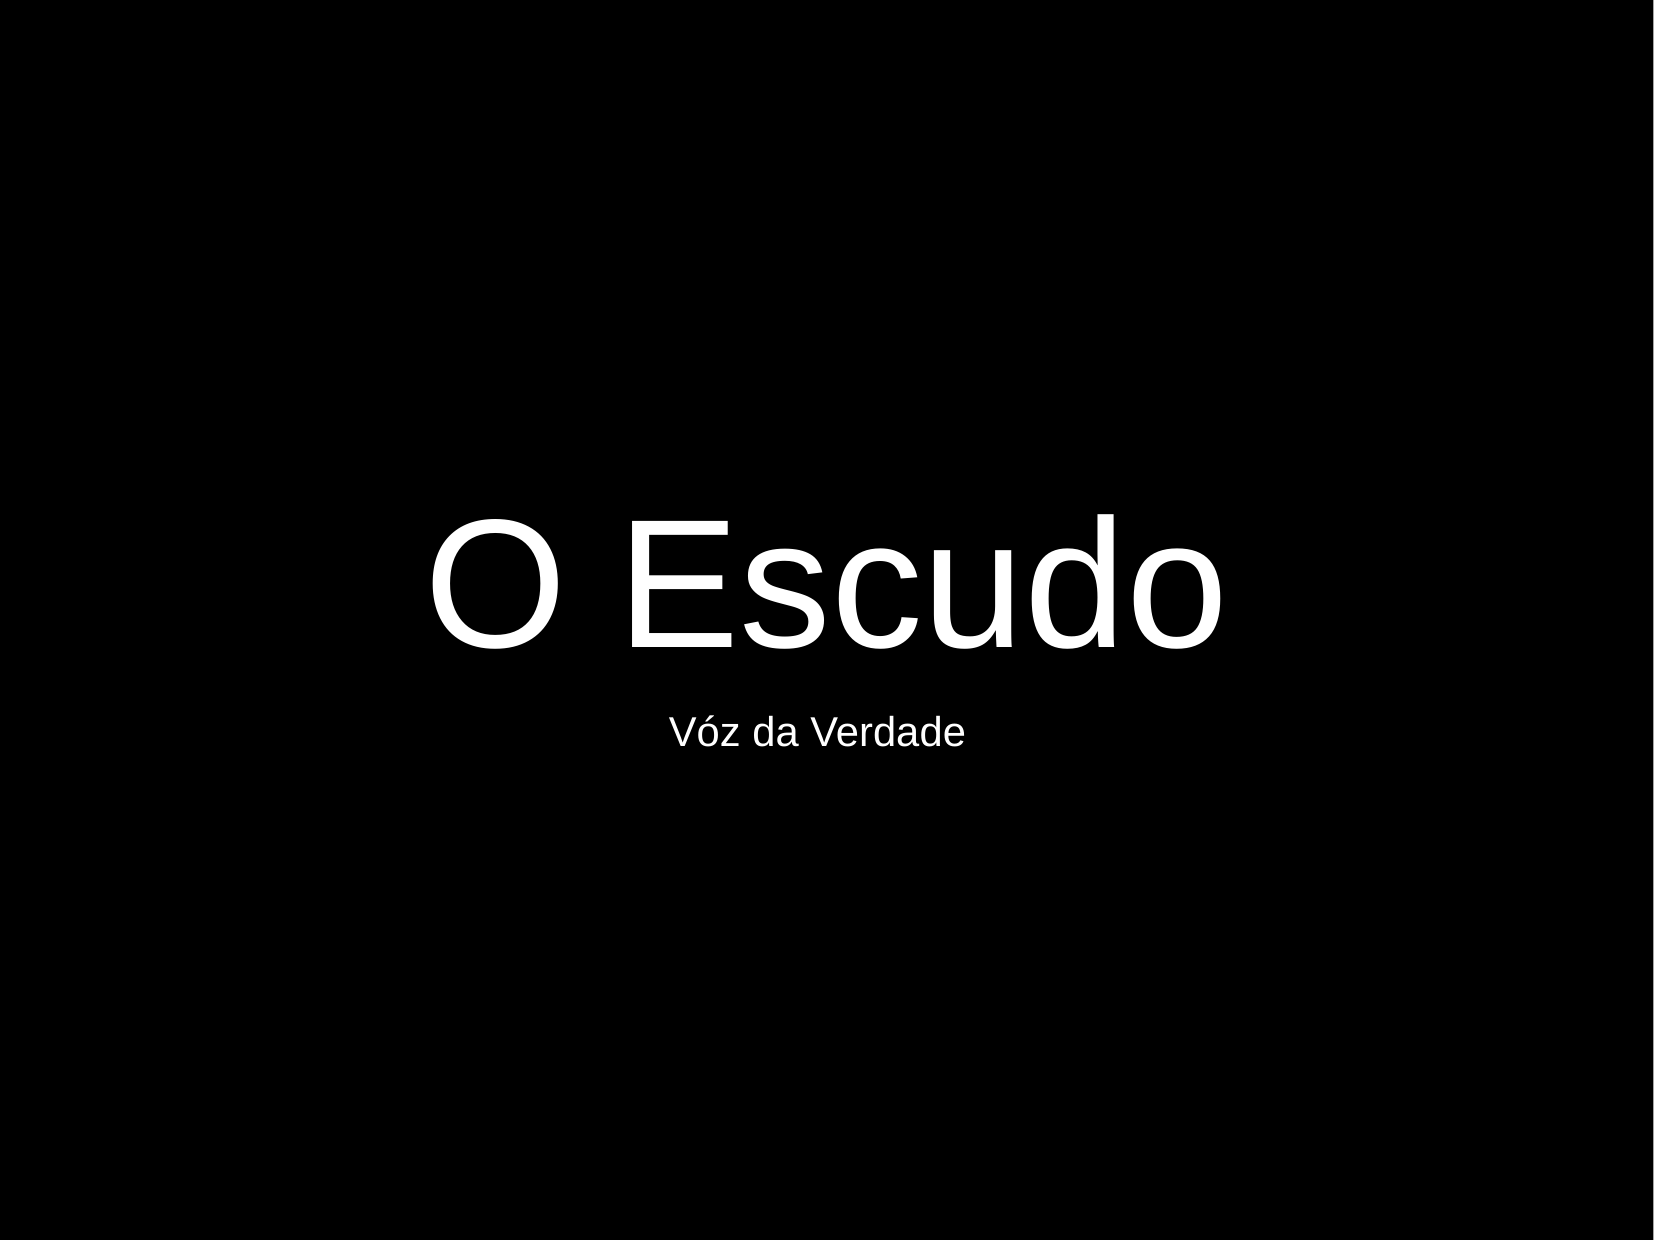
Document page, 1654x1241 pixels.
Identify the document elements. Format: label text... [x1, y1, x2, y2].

subtitle O Escudo Vóz da Verdade [82, 49, 1571, 1193]
